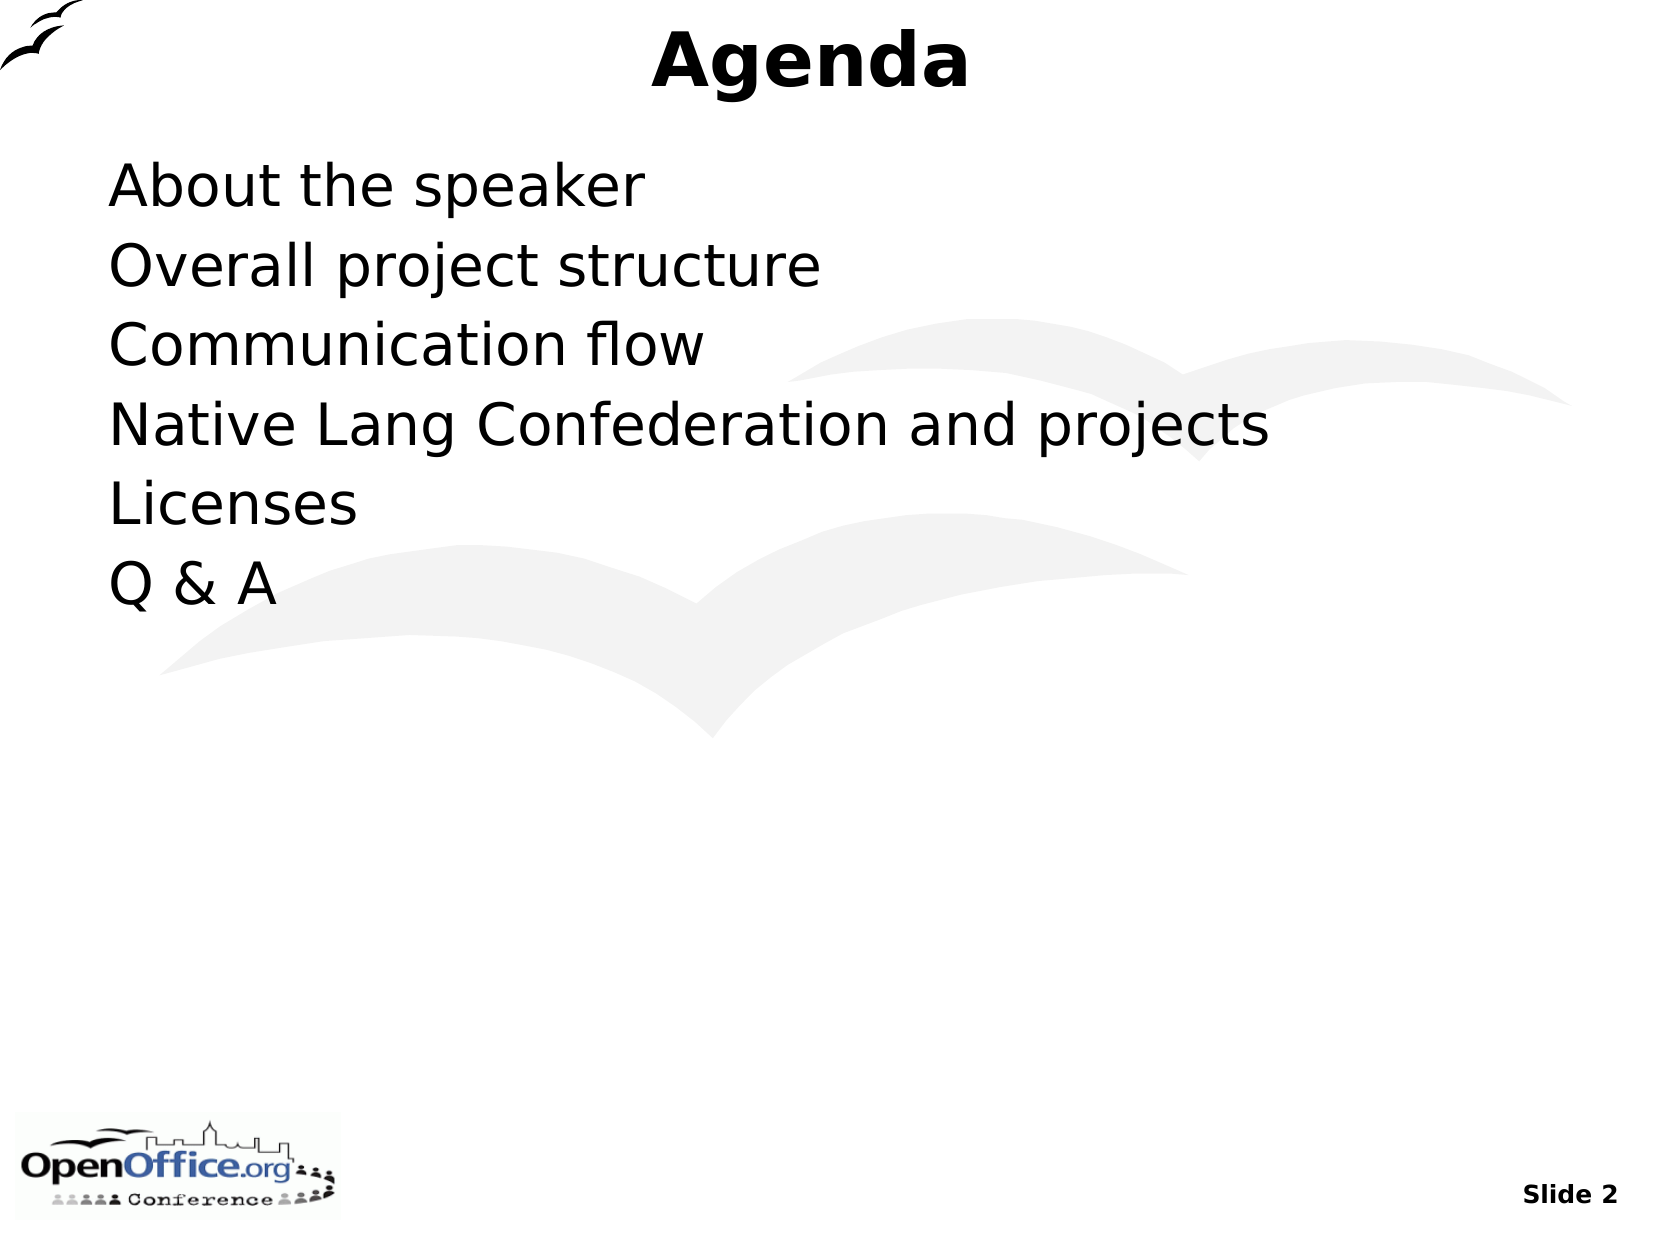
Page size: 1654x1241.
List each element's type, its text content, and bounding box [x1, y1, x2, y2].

title Agenda [0, 0, 1654, 121]
picture [15, 1112, 341, 1220]
list About the speaker Overall project structure Communication flow Native Lang Confederation and projects Licenses Q & A [108, 152, 1535, 1104]
